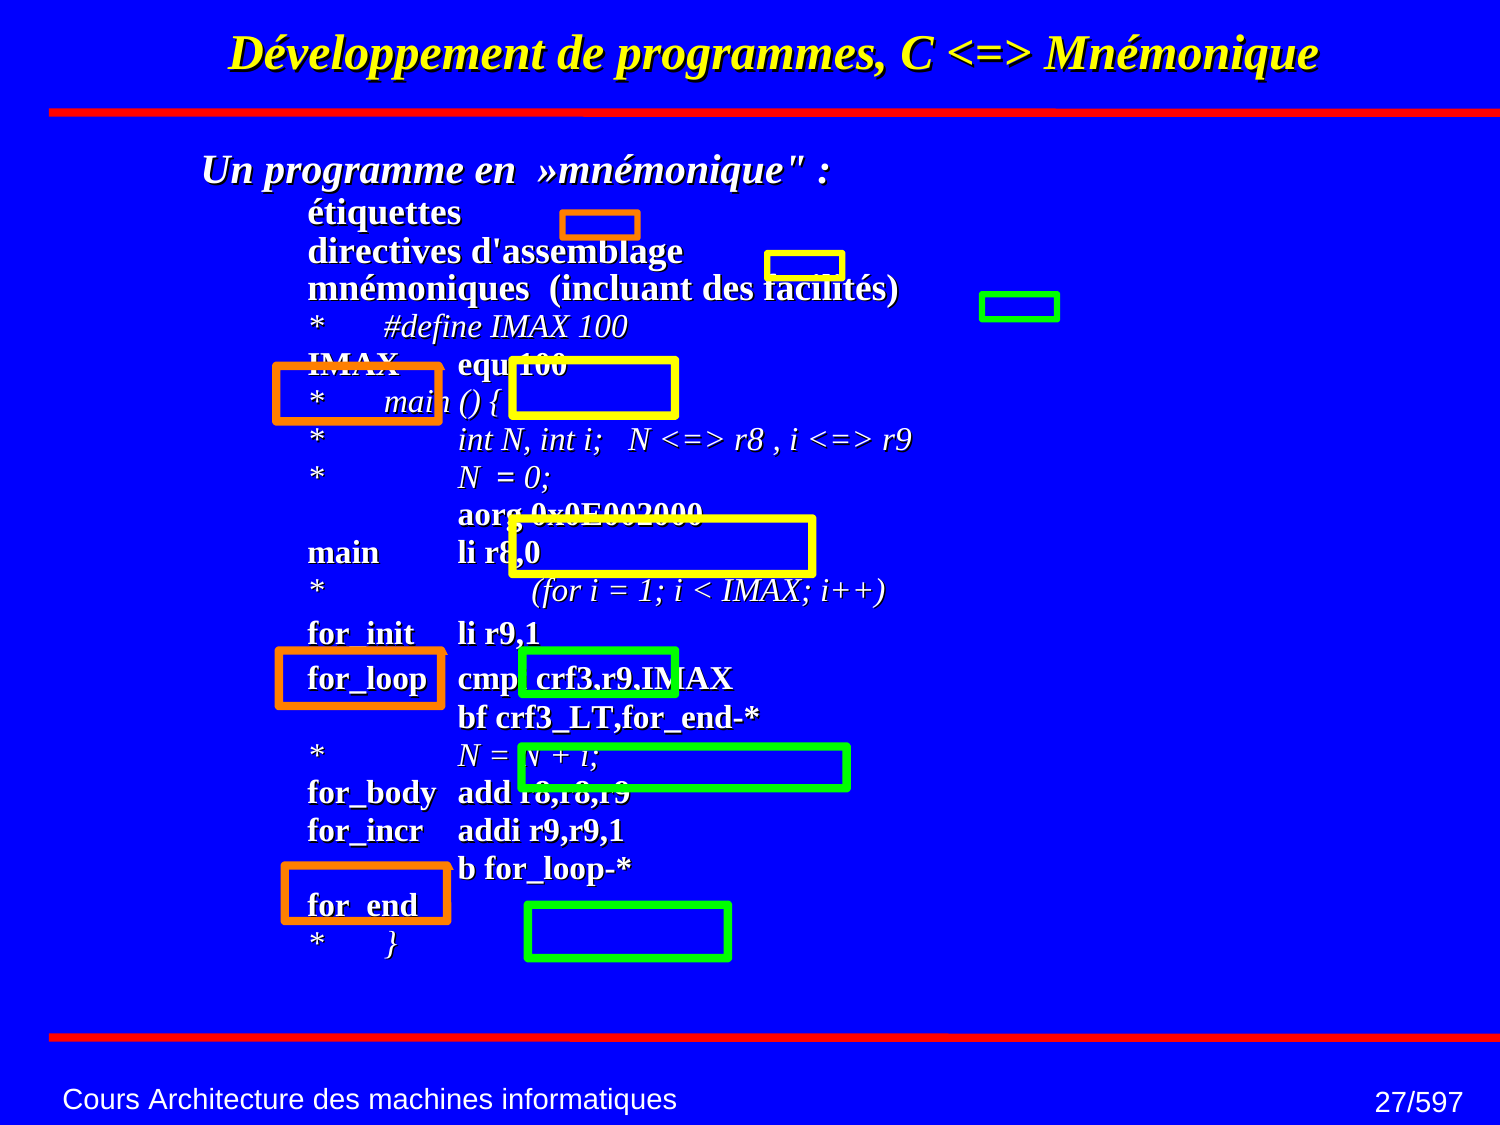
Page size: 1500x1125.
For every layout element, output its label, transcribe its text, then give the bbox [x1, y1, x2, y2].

list Un programme en »mnémonique" : étiquettes directives d'assemblage mnémoniques (incluant des facilités) * #define IMAX 100 IMAX equ 100 * main () { * int N, int i; N <=> r8 , i <=> r9 * N = 0; aorg 0x0E002000 main li r8,0 * (for i = 1; i < IMAX; i++) for_init li r9,1 for_loop cmpi crf3,r9,IMAX bf crf3_LT,for_end-* * N = N + i; for_body add r8,r8,r9 for_incr addi r9,r9,1 b for_loop-* for_end * } [74, 141, 1463, 1048]
title Développement de programmes, C <=> Mnémonique [141, 15, 1406, 88]
